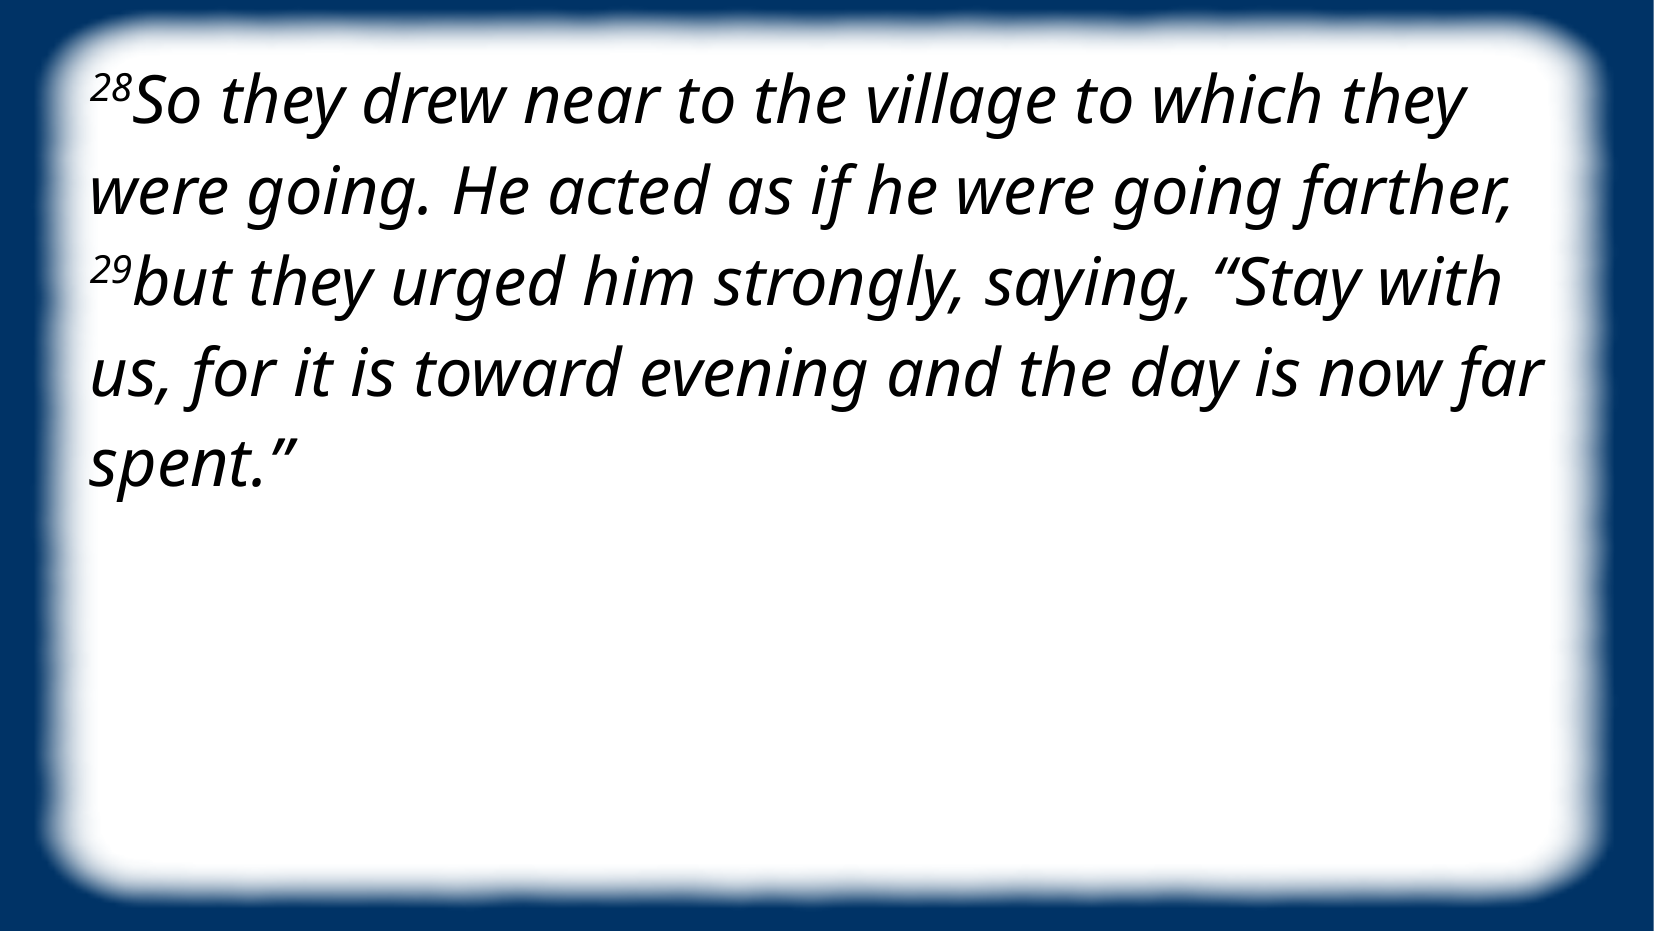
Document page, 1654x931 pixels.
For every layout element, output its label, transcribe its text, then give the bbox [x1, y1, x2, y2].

text_box 28So they drew near to the village to which they were going. He acted as if he were going farther, 29but they urged him strongly, saying, “Stay with us, for it is toward evening and the day is now far spent.” [75, 45, 1576, 504]
picture [0, 0, 1654, 931]
